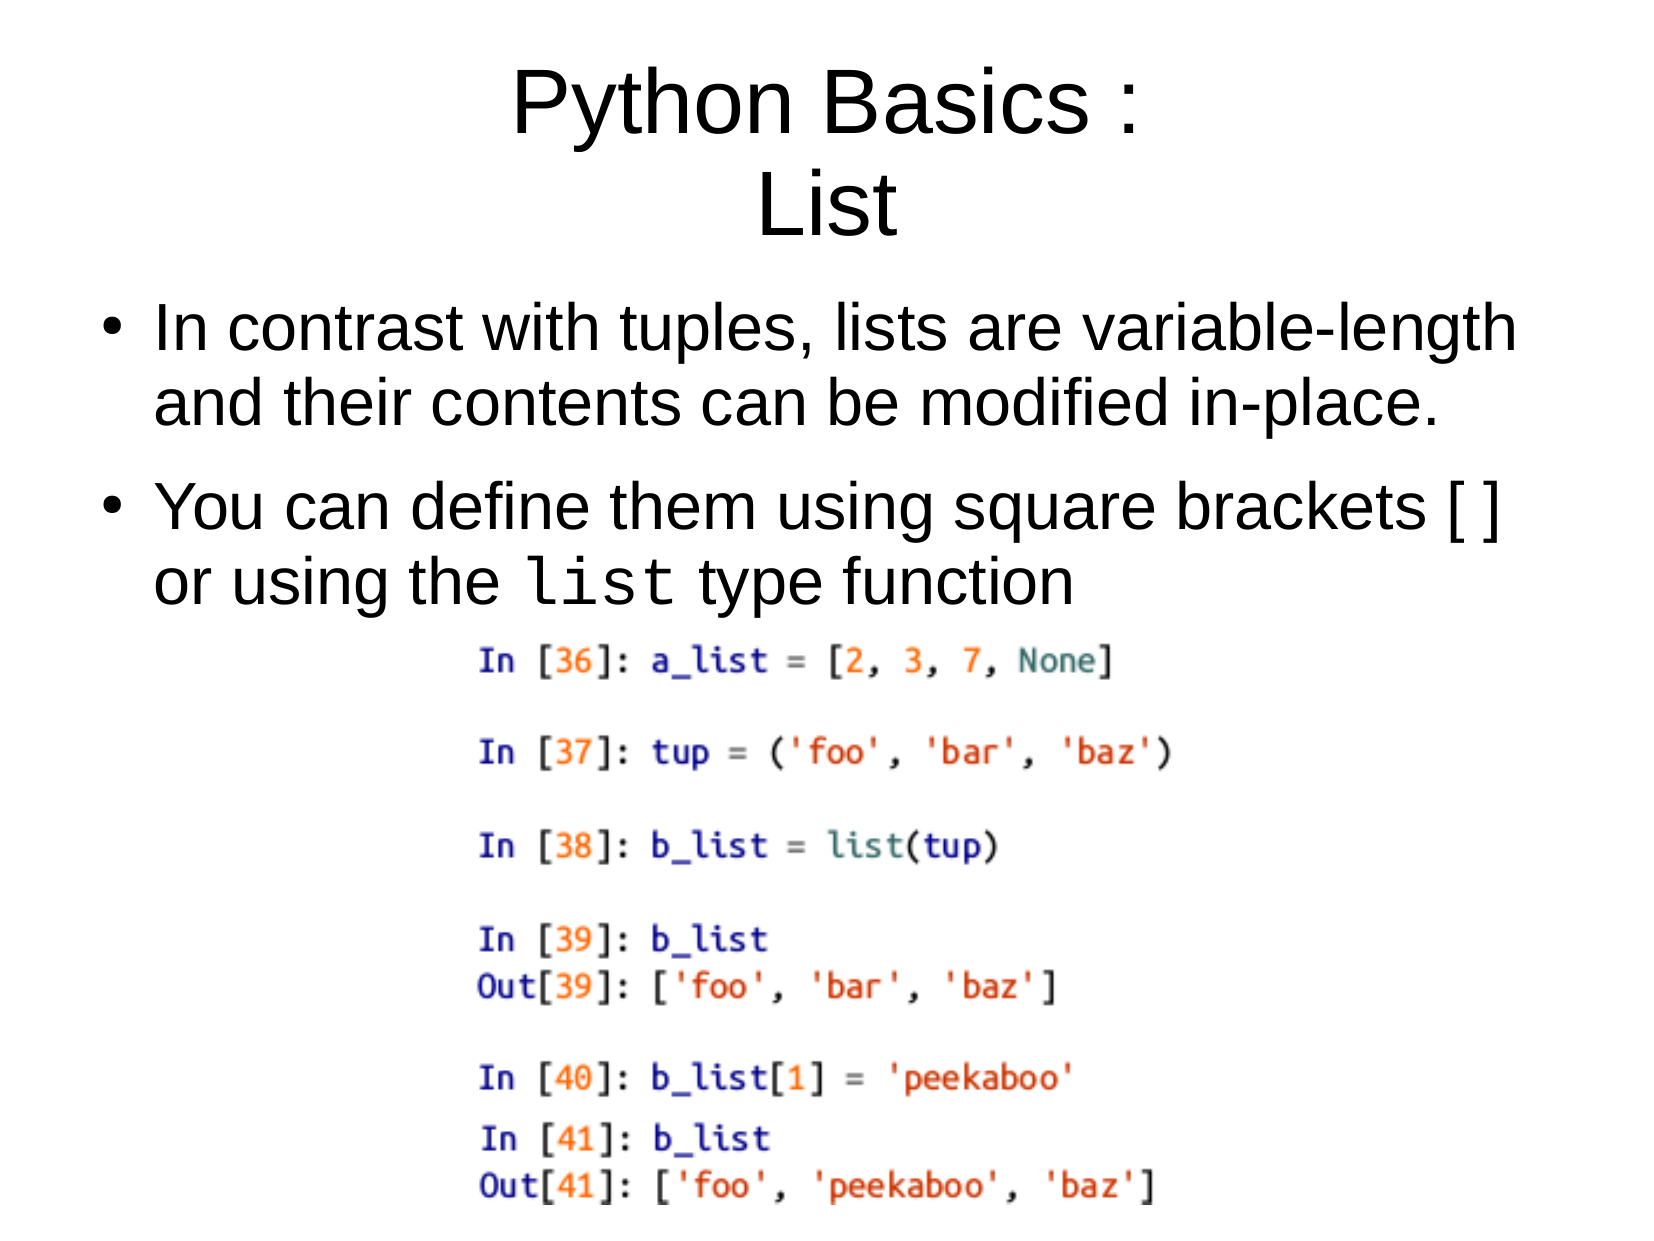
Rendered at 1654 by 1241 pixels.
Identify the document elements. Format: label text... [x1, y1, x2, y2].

list In contrast with tuples, lists are variable-length and their contents can be modified in-place. You can define them using square brackets [ ] or using the list type function [82, 290, 1571, 1010]
title Python Basics : List [82, 49, 1571, 257]
picture [471, 626, 1211, 1205]
